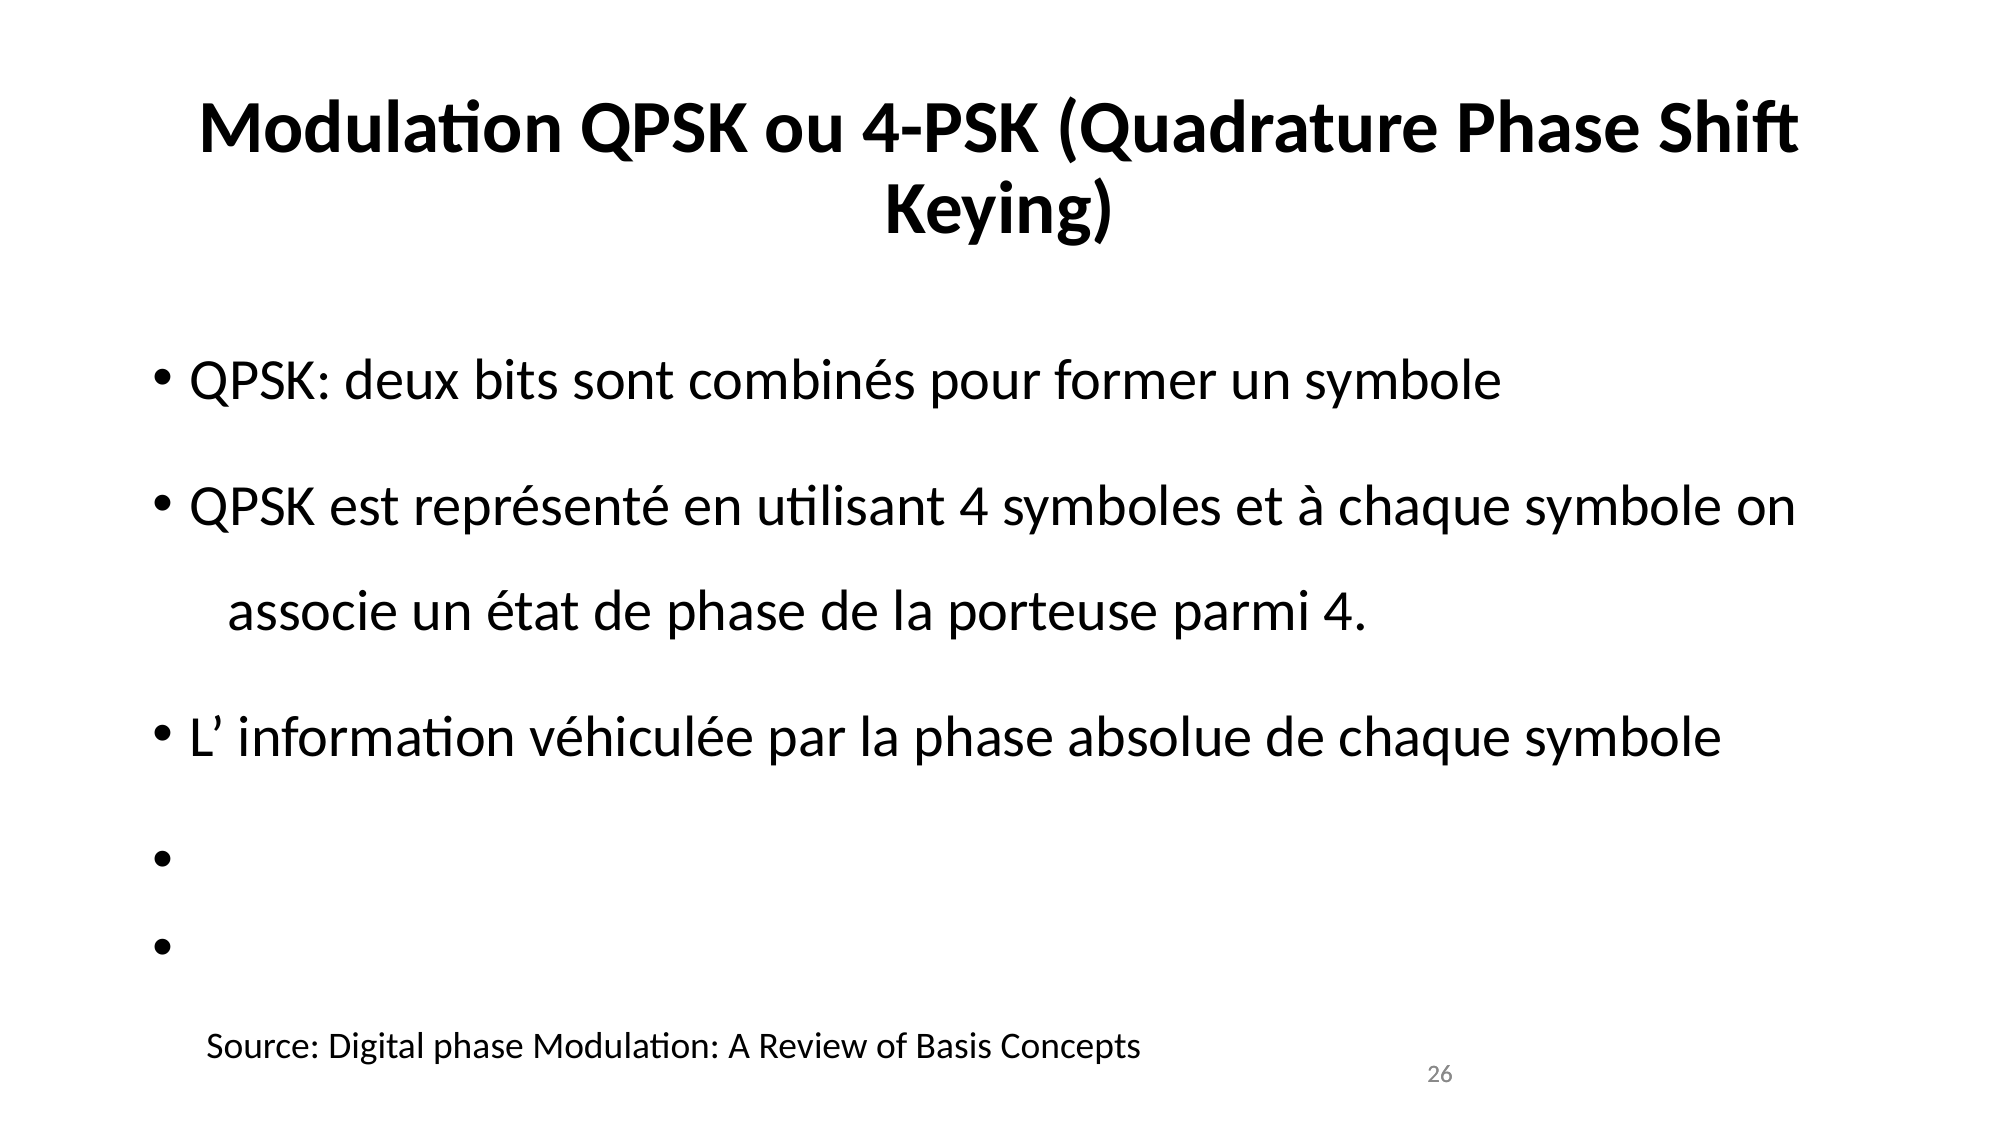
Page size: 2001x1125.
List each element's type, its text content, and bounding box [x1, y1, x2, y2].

text_box [1412, 1042, 1863, 1103]
list QPSK: deux bits sont combinés pour former un symbole QPSK est représenté en utilisant 4 symboles et à chaque symbole on associe un état de phase de la porteuse parmi 4. L’ information véhiculée par la phase absolue de chaque symbole [137, 299, 1863, 1014]
text_box Source: Digital phase Modulation: A Review of Basis Concepts [191, 1013, 1169, 1074]
title Modulation QPSK ou 4-PSK (Quadrature Phase Shift Keying) [137, 59, 1863, 278]
